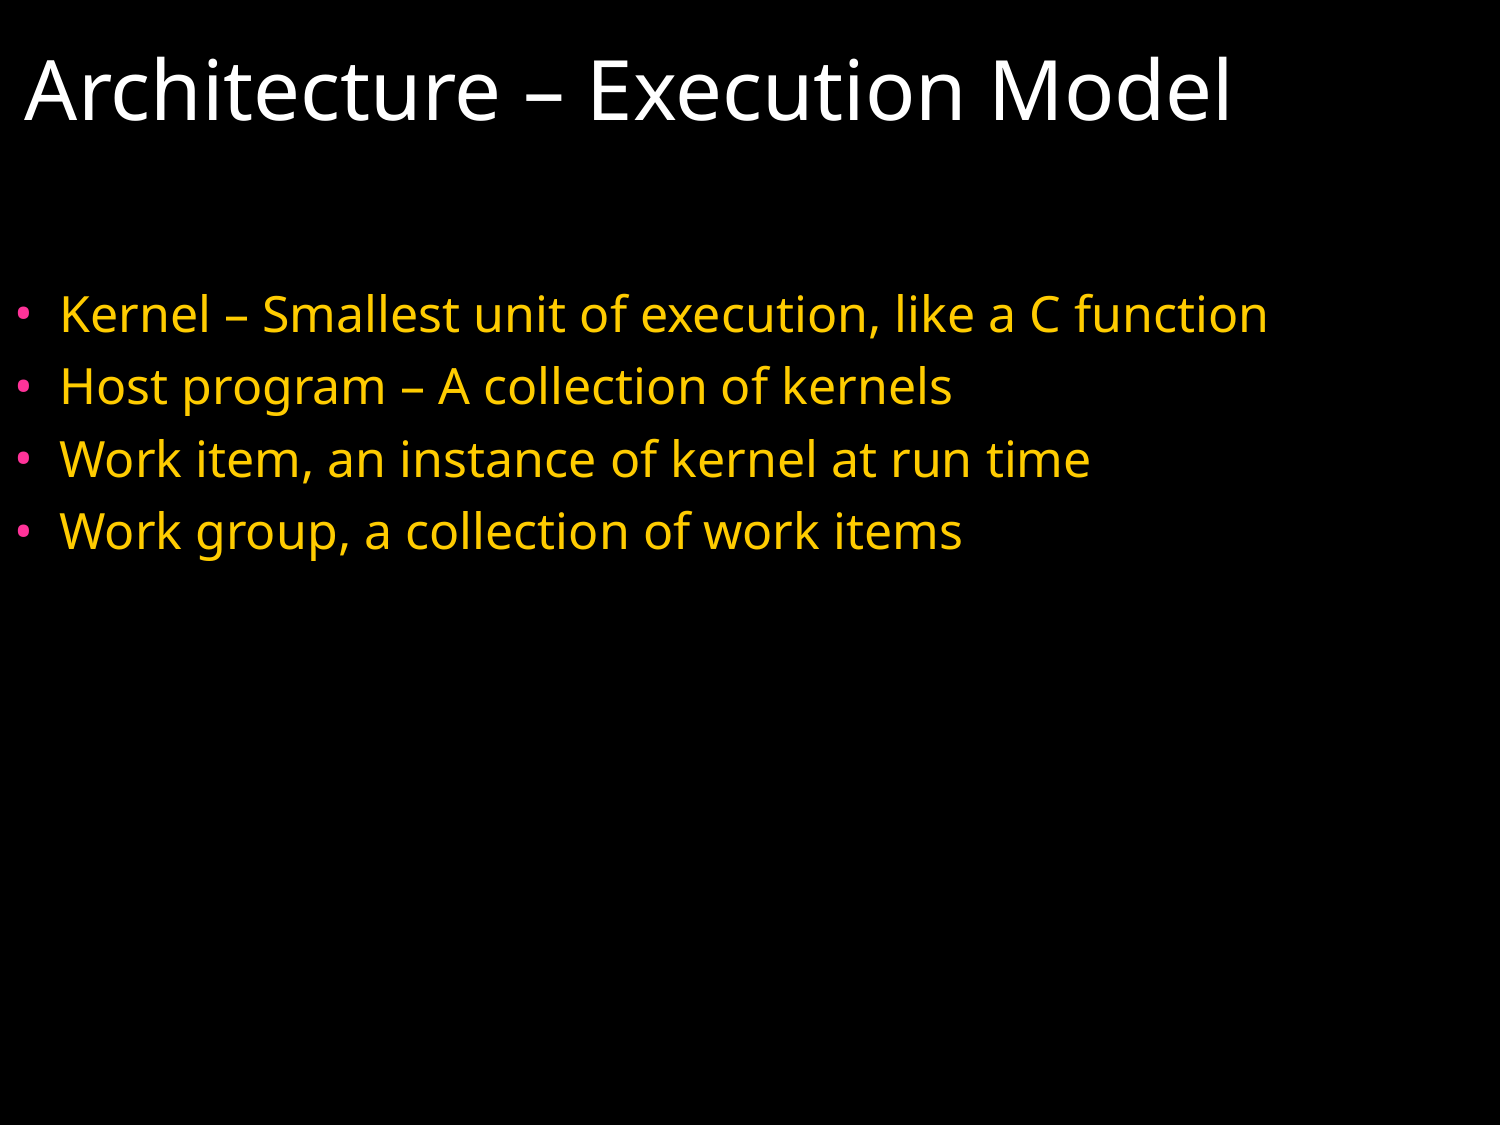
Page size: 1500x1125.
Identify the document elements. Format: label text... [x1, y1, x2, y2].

text_box Architecture – Execution Model [24, 50, 1488, 138]
text_box Kernel – Smallest unit of execution, like a C function Host program – A collection of kernels Work item, an instance of kernel at run time Work group, a collection of work items [0, 275, 1500, 963]
